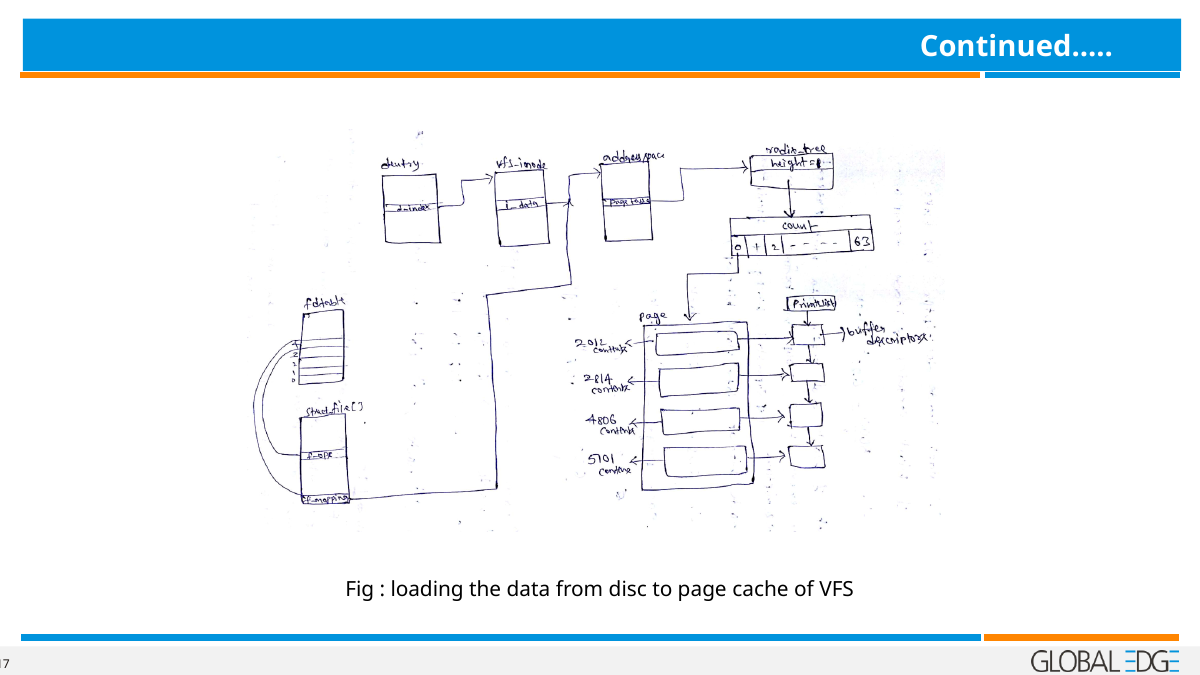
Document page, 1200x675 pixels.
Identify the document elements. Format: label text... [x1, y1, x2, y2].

picture [1031, 650, 1179, 672]
picture [247, 129, 945, 532]
text_box Fig : loading the data from disc to page cache of VFS [330, 566, 945, 606]
title Continued..... [22, 18, 1182, 71]
